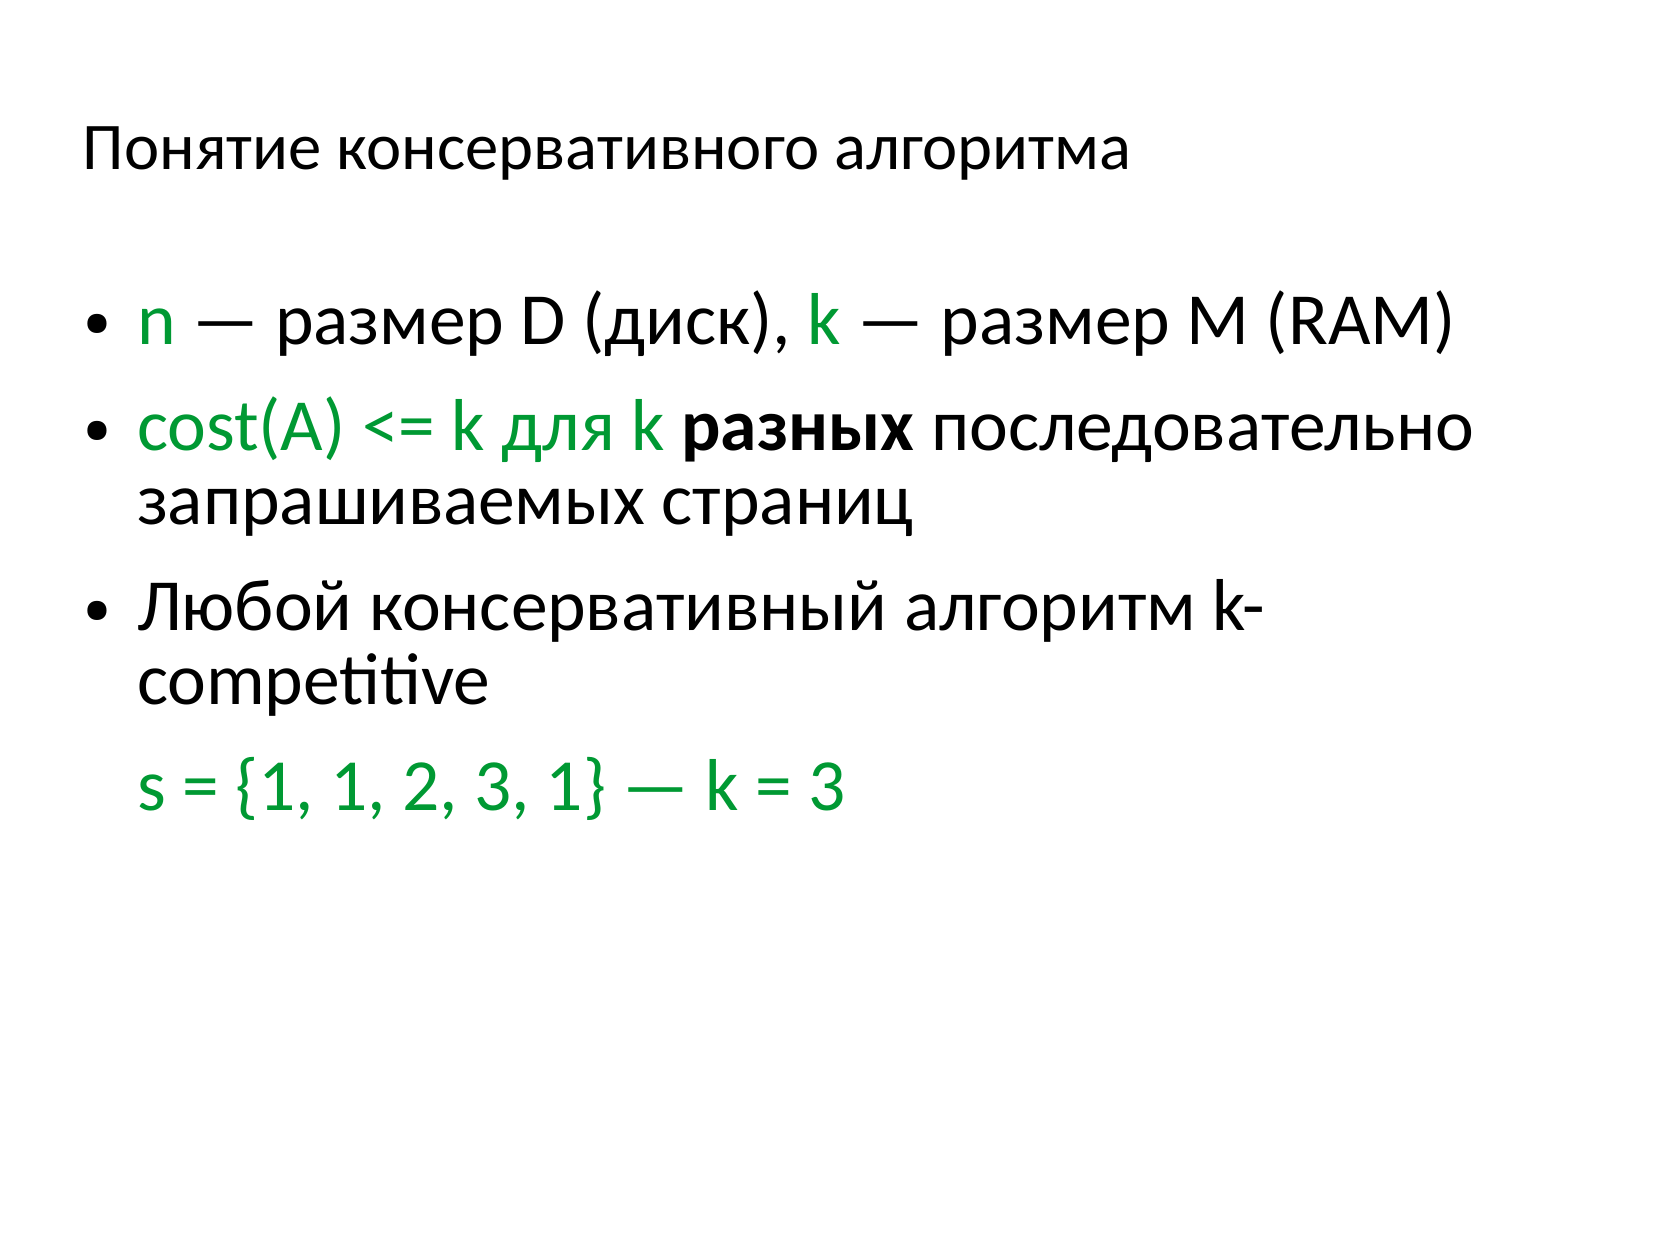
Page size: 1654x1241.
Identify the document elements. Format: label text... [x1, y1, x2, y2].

list n — размер D (диск), k — размер M (RAM) cost(A) <= k для k разных последовательно запрашиваемых страниц Любой консервативный алгоритм k-competitive s = {1, 1, 2, 3, 1} — k = 3 [66, 289, 1555, 1108]
title Понятие консервативного алгоритма [82, 49, 1571, 257]
